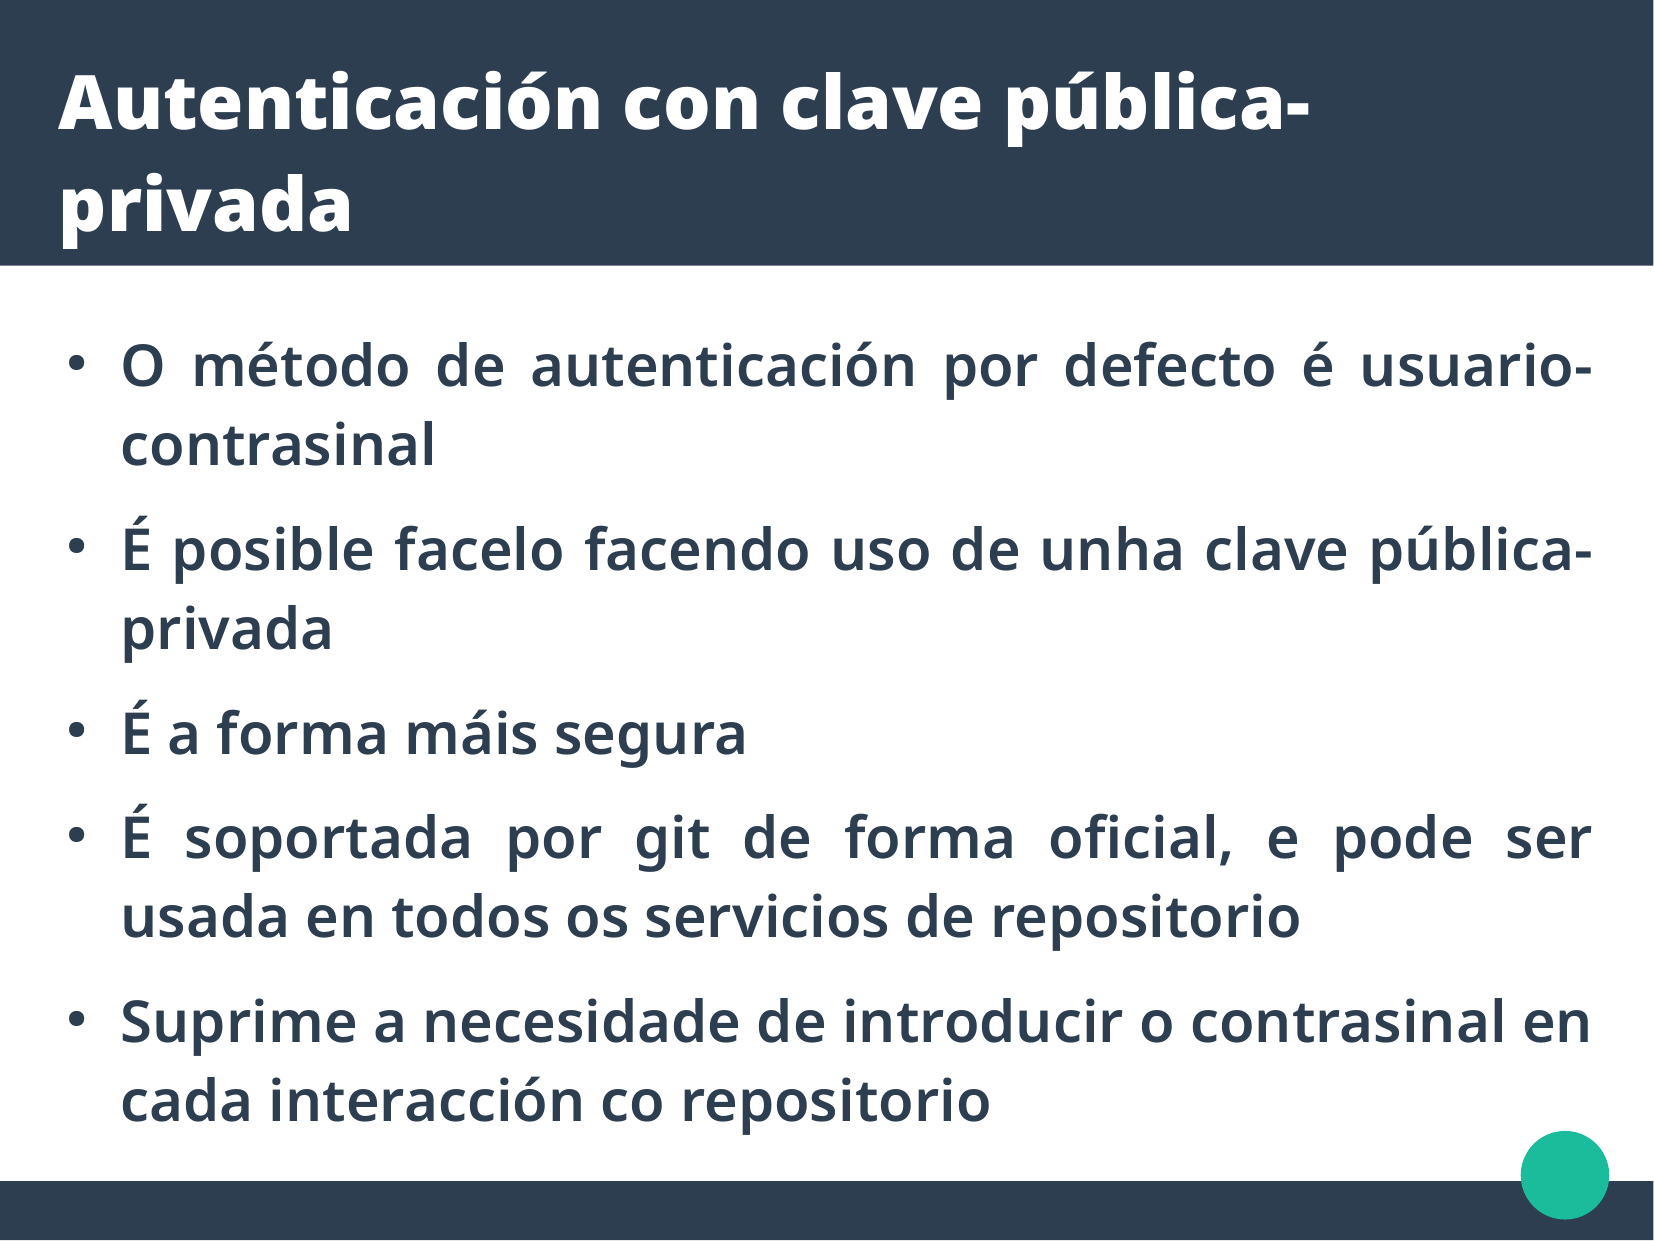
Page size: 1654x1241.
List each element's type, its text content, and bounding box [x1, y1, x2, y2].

title Autenticación con clave pública-privada [59, 49, 1595, 207]
list O método de autenticación por defecto é usuario-contrasinal É posible facelo facendo uso de unha clave pública-privada É a forma máis segura É soportada por git de forma oficial, e pode ser usada en todos os servicios de repositorio Suprime a necesidade de introducir o contrasinal en cada interacción co repositorio [59, 324, 1595, 1152]
